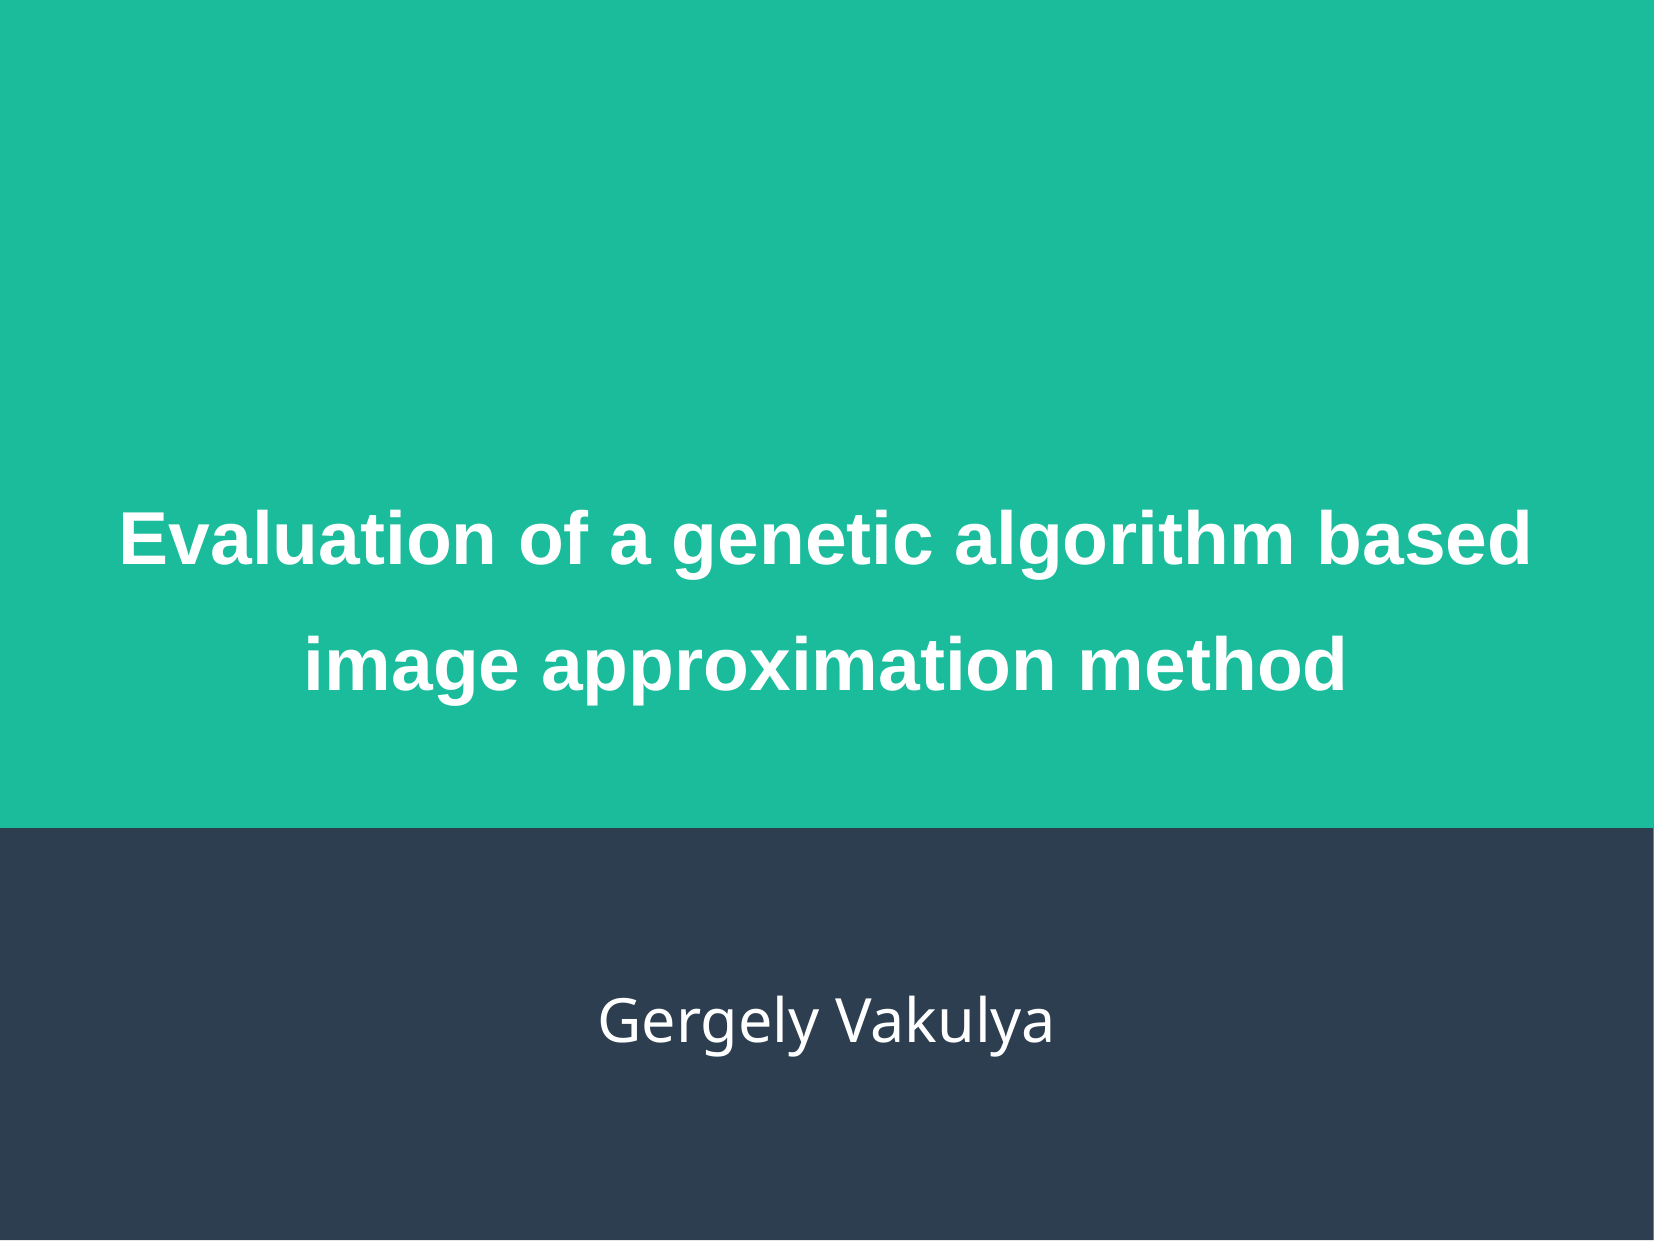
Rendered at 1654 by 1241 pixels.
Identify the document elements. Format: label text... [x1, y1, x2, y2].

title Evaluation of a genetic algorithm based image approximation method [59, 306, 1595, 855]
subtitle Gergely Vakulya [59, 856, 1595, 1182]
